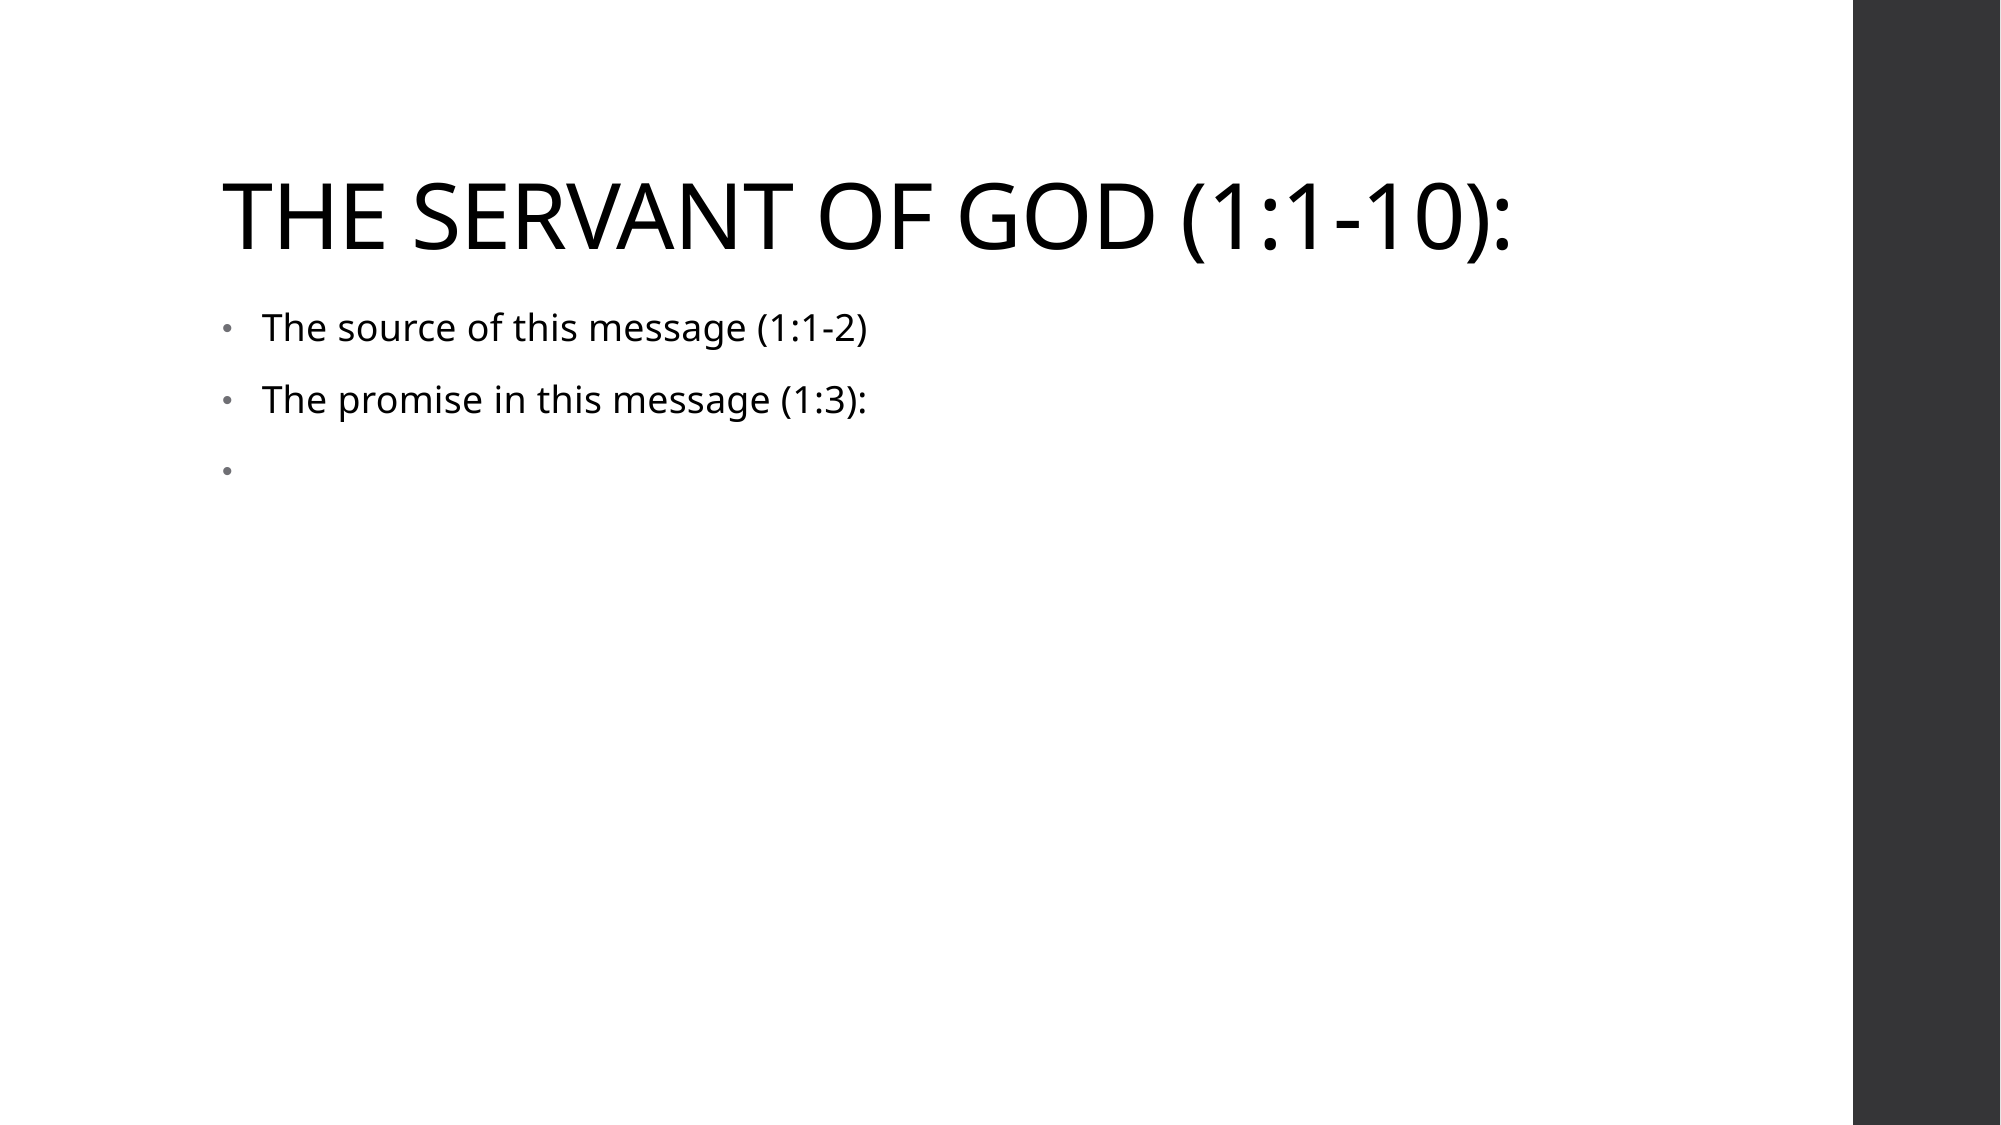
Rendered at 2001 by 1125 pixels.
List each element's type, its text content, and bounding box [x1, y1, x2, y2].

title THE SERVANT OF GOD (1:1-10): [206, 60, 1797, 278]
list The source of this message (1:1-2) The promise in this message (1:3): [206, 299, 1617, 1014]
